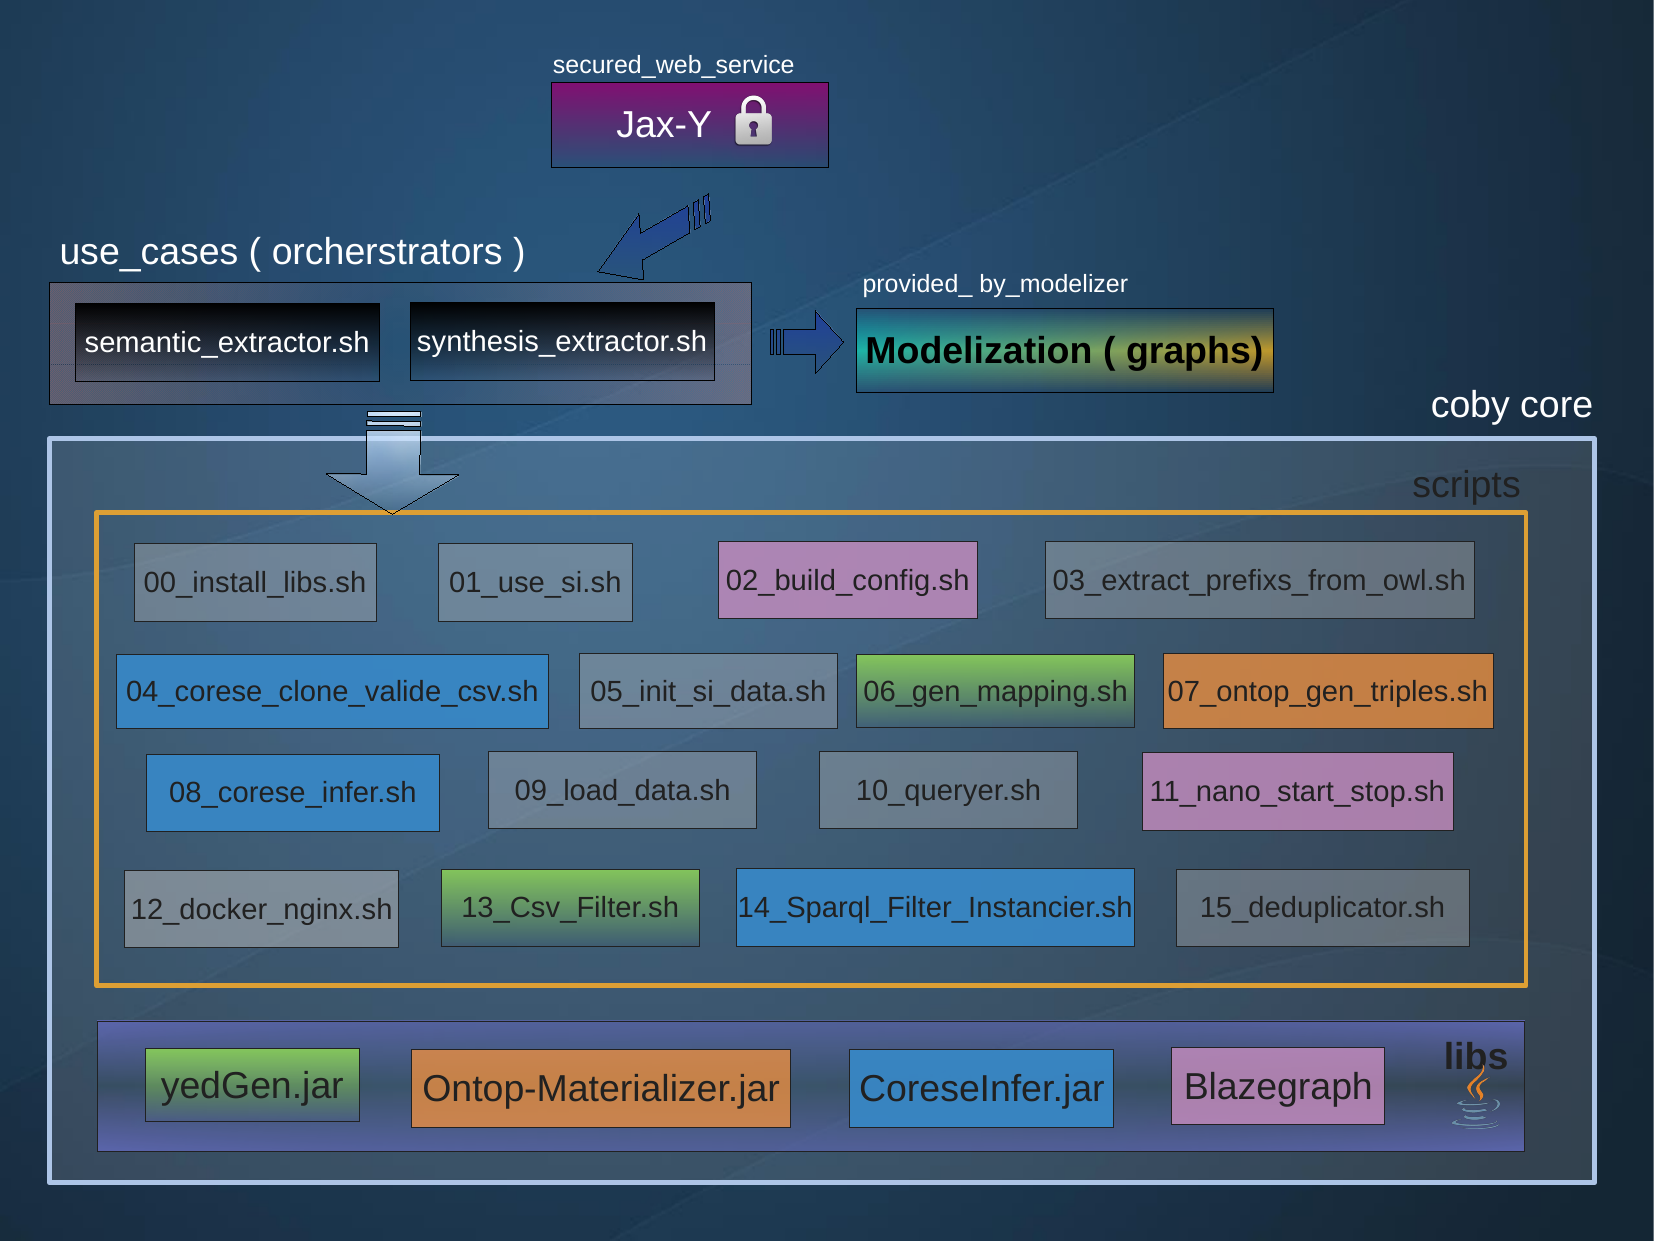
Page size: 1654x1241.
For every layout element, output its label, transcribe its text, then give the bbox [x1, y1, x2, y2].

text_box [700, 784, 713, 800]
text_box [1382, 901, 1396, 917]
text_box [704, 194, 710, 209]
text_box [1007, 898, 1015, 917]
text_box [1351, 785, 1364, 801]
text_box [955, 784, 976, 806]
text_box [180, 898, 193, 919]
text_box [676, 784, 691, 800]
text_box [1201, 897, 1214, 917]
text_box [175, 685, 188, 701]
text_box [607, 681, 621, 701]
text_box [1430, 896, 1442, 917]
text_box [463, 897, 476, 917]
text_box [1097, 685, 1110, 701]
text_box [873, 780, 887, 800]
text_box yedGen.jar [75, 304, 380, 308]
text_box [880, 681, 894, 701]
text_box [344, 781, 352, 802]
text_box [578, 897, 593, 917]
picture [0, 0, 1654, 1241]
text_box [693, 685, 706, 701]
text_box 09_load_data.sh [1192, 366, 1253, 371]
text_box CoreseInfer.jar [1171, 1063, 1385, 1068]
text_box [170, 782, 184, 802]
text_box [922, 785, 934, 800]
text_box [787, 897, 804, 917]
text_box Ontop-Materializer.jar [856, 372, 1274, 378]
text_box [339, 904, 352, 919]
text_box [207, 685, 214, 701]
text_box [250, 786, 257, 802]
text_box [739, 897, 752, 917]
text_box CoreseInfer.jar [1429, 1039, 1525, 1043]
text_box [242, 903, 256, 919]
text_box [1318, 782, 1333, 801]
text_box [196, 903, 210, 919]
text_box [840, 901, 847, 917]
text_box [524, 680, 536, 701]
text_box [667, 781, 675, 800]
text_box [1380, 685, 1387, 701]
text_box [864, 681, 878, 701]
text_box [1073, 685, 1086, 707]
text_box [1019, 685, 1032, 707]
text_box [97, 1020, 1525, 1049]
text_box [368, 411, 421, 416]
text_box CoreseInfer.jar [849, 1062, 1114, 1066]
text_box [1415, 785, 1428, 801]
text_box [1184, 681, 1198, 701]
text_box [318, 685, 330, 701]
text_box [978, 685, 998, 701]
text_box [944, 901, 951, 917]
text_box [378, 898, 390, 919]
text_box [1322, 685, 1336, 701]
text_box [368, 421, 421, 426]
text_box [1275, 685, 1288, 707]
text_box [1374, 785, 1388, 801]
text_box [1397, 685, 1410, 707]
text_box 07_ontop_gen_triples.sh [411, 1051, 791, 1059]
text_box [1216, 897, 1230, 917]
text_box Ontop-Materializer.jar [856, 359, 1106, 364]
text_box use_cases ( orcherstrators ) [856, 310, 1274, 315]
text_box [993, 901, 1006, 917]
text_box CoreseInfer.jar [411, 1061, 791, 1070]
text_box [816, 312, 825, 322]
text_box [1391, 785, 1404, 807]
text_box [247, 685, 261, 701]
text_box [1434, 685, 1447, 701]
text_box 14_Sparql_Filter_Instancier.sh [579, 653, 838, 659]
text_box [371, 786, 378, 802]
text_box [1249, 896, 1262, 917]
text_box 15_deduplicator.sh [75, 308, 380, 312]
text_box [1430, 780, 1442, 801]
text_box [330, 786, 342, 802]
text_box [1399, 901, 1406, 917]
text_box 07_ontop_gen_triples.sh [849, 1049, 1114, 1055]
text_box [905, 784, 918, 806]
text_box 08_corese_infer.sh [849, 1055, 1114, 1060]
text_box [508, 685, 521, 701]
text_box [285, 903, 297, 919]
text_box [259, 786, 273, 802]
text_box [570, 784, 584, 800]
text_box 15_deduplicator.sh [856, 327, 1274, 331]
text_box [649, 901, 662, 917]
text_box [300, 903, 313, 925]
text_box [978, 784, 992, 800]
text_box [1151, 781, 1164, 801]
text_box [279, 685, 292, 701]
text_box [822, 901, 837, 917]
text_box [586, 784, 601, 800]
text_box [1016, 901, 1031, 917]
text_box [1035, 685, 1048, 707]
text_box [1102, 901, 1115, 917]
text_box [1457, 685, 1470, 701]
text_box [937, 784, 951, 800]
text_box [545, 902, 559, 917]
text_box [380, 685, 395, 701]
text_box [1281, 896, 1294, 917]
text_box [364, 686, 378, 701]
text_box [1113, 680, 1125, 701]
text_box [333, 685, 347, 701]
text_box [132, 899, 145, 919]
text_box [591, 681, 605, 701]
text_box [300, 685, 314, 701]
text_box [633, 901, 640, 917]
text_box [531, 901, 544, 917]
text_box [694, 200, 699, 209]
text_box [1058, 685, 1070, 701]
text_box [218, 786, 231, 802]
text_box [807, 901, 820, 923]
text_box [1340, 685, 1352, 701]
text_box [771, 685, 786, 701]
text_box [233, 786, 247, 802]
text_box [458, 685, 471, 701]
text_box [1306, 685, 1319, 707]
text_box [1373, 898, 1381, 917]
text_box coby core [856, 315, 1274, 319]
text_box [190, 685, 204, 701]
text_box [912, 685, 925, 707]
text_box [1230, 785, 1242, 801]
text_box [216, 685, 230, 701]
text_box [275, 786, 288, 802]
text_box [857, 780, 870, 800]
text_box [531, 780, 545, 800]
text_box [353, 786, 367, 802]
text_box [1418, 685, 1432, 701]
text_box [812, 680, 824, 701]
text_box [1358, 901, 1373, 917]
text_box [889, 897, 904, 917]
text_box 06_gen_mapping.sh [1171, 1047, 1385, 1054]
text_box [978, 901, 990, 917]
text_box [754, 897, 768, 917]
text_box [848, 901, 861, 923]
text_box [1168, 681, 1182, 701]
text_box [1278, 785, 1291, 801]
text_box [747, 685, 762, 701]
text_box [1370, 682, 1378, 701]
text_box [1300, 785, 1315, 801]
text_box [1070, 901, 1084, 917]
text_box [1299, 902, 1311, 917]
text_box 06_gen_mapping.sh [1429, 1029, 1525, 1033]
text_box [635, 779, 648, 800]
text_box [402, 781, 414, 802]
text_box 15_deduplicator.sh [856, 332, 1274, 336]
text_box 14_Sparql_Filter_Instancier.sh [856, 654, 1135, 660]
text_box [1415, 901, 1428, 917]
text_box [647, 685, 659, 701]
text_box 14_Sparql_Filter_Instancier.sh [116, 654, 550, 660]
text_box [228, 898, 240, 919]
text_box [651, 784, 666, 800]
text_box [1002, 685, 1017, 701]
text_box [668, 682, 676, 701]
text_box Ontop-Materializer.jar [1171, 1058, 1385, 1063]
text_box [1011, 784, 1024, 800]
text_box [716, 779, 728, 800]
text_box [603, 779, 616, 800]
text_box [259, 903, 266, 919]
text_box [1234, 685, 1246, 701]
text_box [1165, 781, 1178, 801]
text_box [1473, 680, 1485, 701]
text_box [478, 897, 492, 917]
text_box 15_deduplicator.sh [1163, 653, 1494, 660]
text_box [186, 782, 200, 802]
text_box [1291, 782, 1299, 801]
text_box [486, 686, 500, 701]
text_box [926, 901, 940, 917]
text_box [148, 899, 162, 919]
text_box [664, 896, 676, 917]
text_box [1033, 901, 1045, 917]
text_box [796, 685, 809, 701]
text_box [762, 682, 770, 701]
text_box [946, 685, 958, 701]
text_box [1026, 779, 1038, 800]
text_box [1248, 682, 1256, 701]
text_box [515, 780, 529, 800]
text_box [127, 681, 141, 701]
text_box [409, 680, 422, 701]
text_box [212, 903, 225, 919]
text_box [473, 685, 486, 701]
text_box [386, 786, 399, 802]
text_box [1087, 901, 1094, 917]
text_box [917, 898, 925, 917]
text_box [731, 680, 744, 701]
text_box [290, 786, 304, 802]
text_box [324, 903, 336, 919]
text_box [607, 898, 615, 917]
text_box [1118, 896, 1130, 917]
text_box [1343, 901, 1356, 917]
text_box [1365, 782, 1373, 801]
text_box [1315, 901, 1328, 923]
text_box [49, 438, 1595, 571]
text_box [616, 901, 630, 917]
text_box [1197, 785, 1209, 801]
text_box [1217, 685, 1231, 701]
text_box [1213, 785, 1228, 801]
text_box [1265, 901, 1279, 917]
text_box [99, 515, 1524, 611]
text_box [1048, 901, 1061, 917]
text_box [929, 685, 943, 701]
text_box 09_load_data.sh [856, 366, 1110, 371]
text_box [995, 784, 1002, 800]
text_box [49, 282, 752, 304]
text_box [510, 897, 529, 917]
text_box [143, 681, 157, 701]
text_box [1258, 685, 1272, 701]
text_box [232, 685, 245, 701]
text_box [426, 685, 440, 701]
text_box [362, 903, 375, 919]
text_box [1245, 785, 1259, 801]
